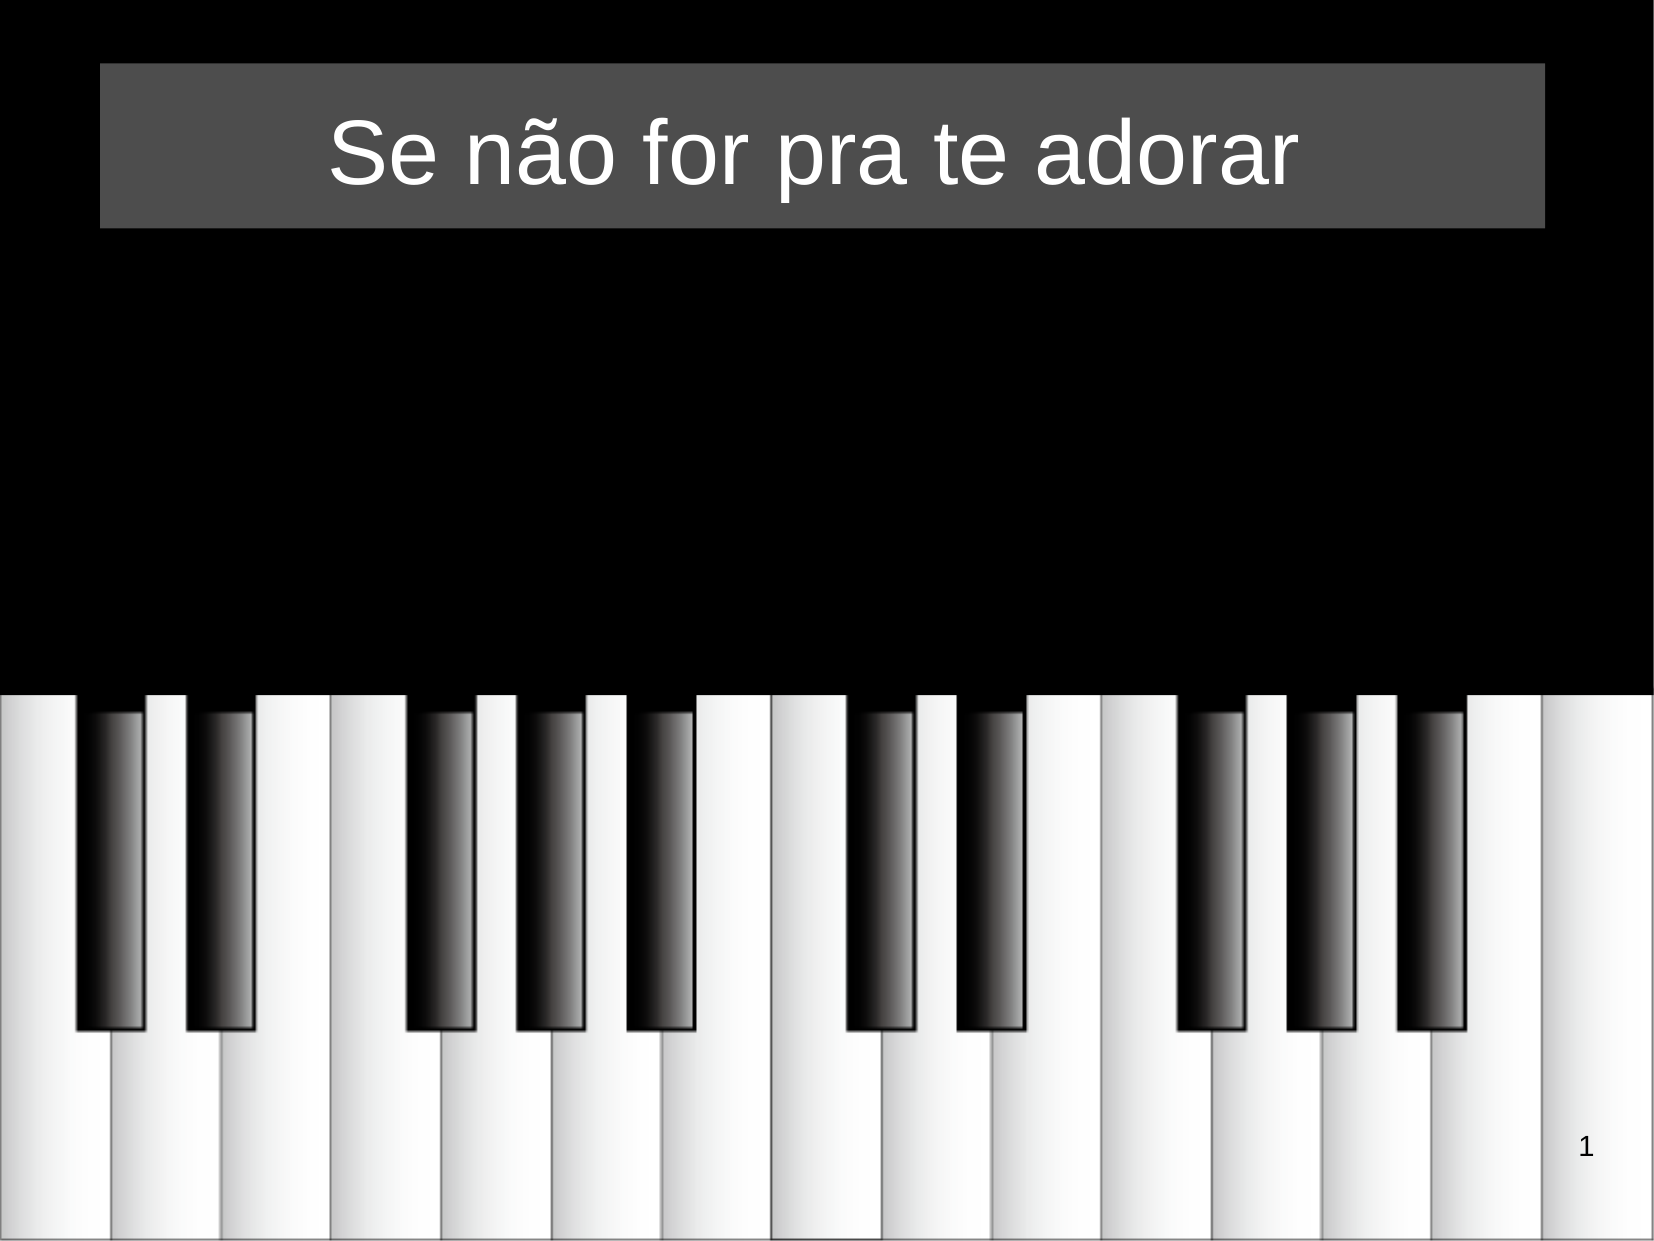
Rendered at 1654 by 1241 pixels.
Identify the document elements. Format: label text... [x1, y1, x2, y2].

picture [0, 696, 1654, 1241]
title Se não for pra te adorar [82, 49, 1571, 257]
